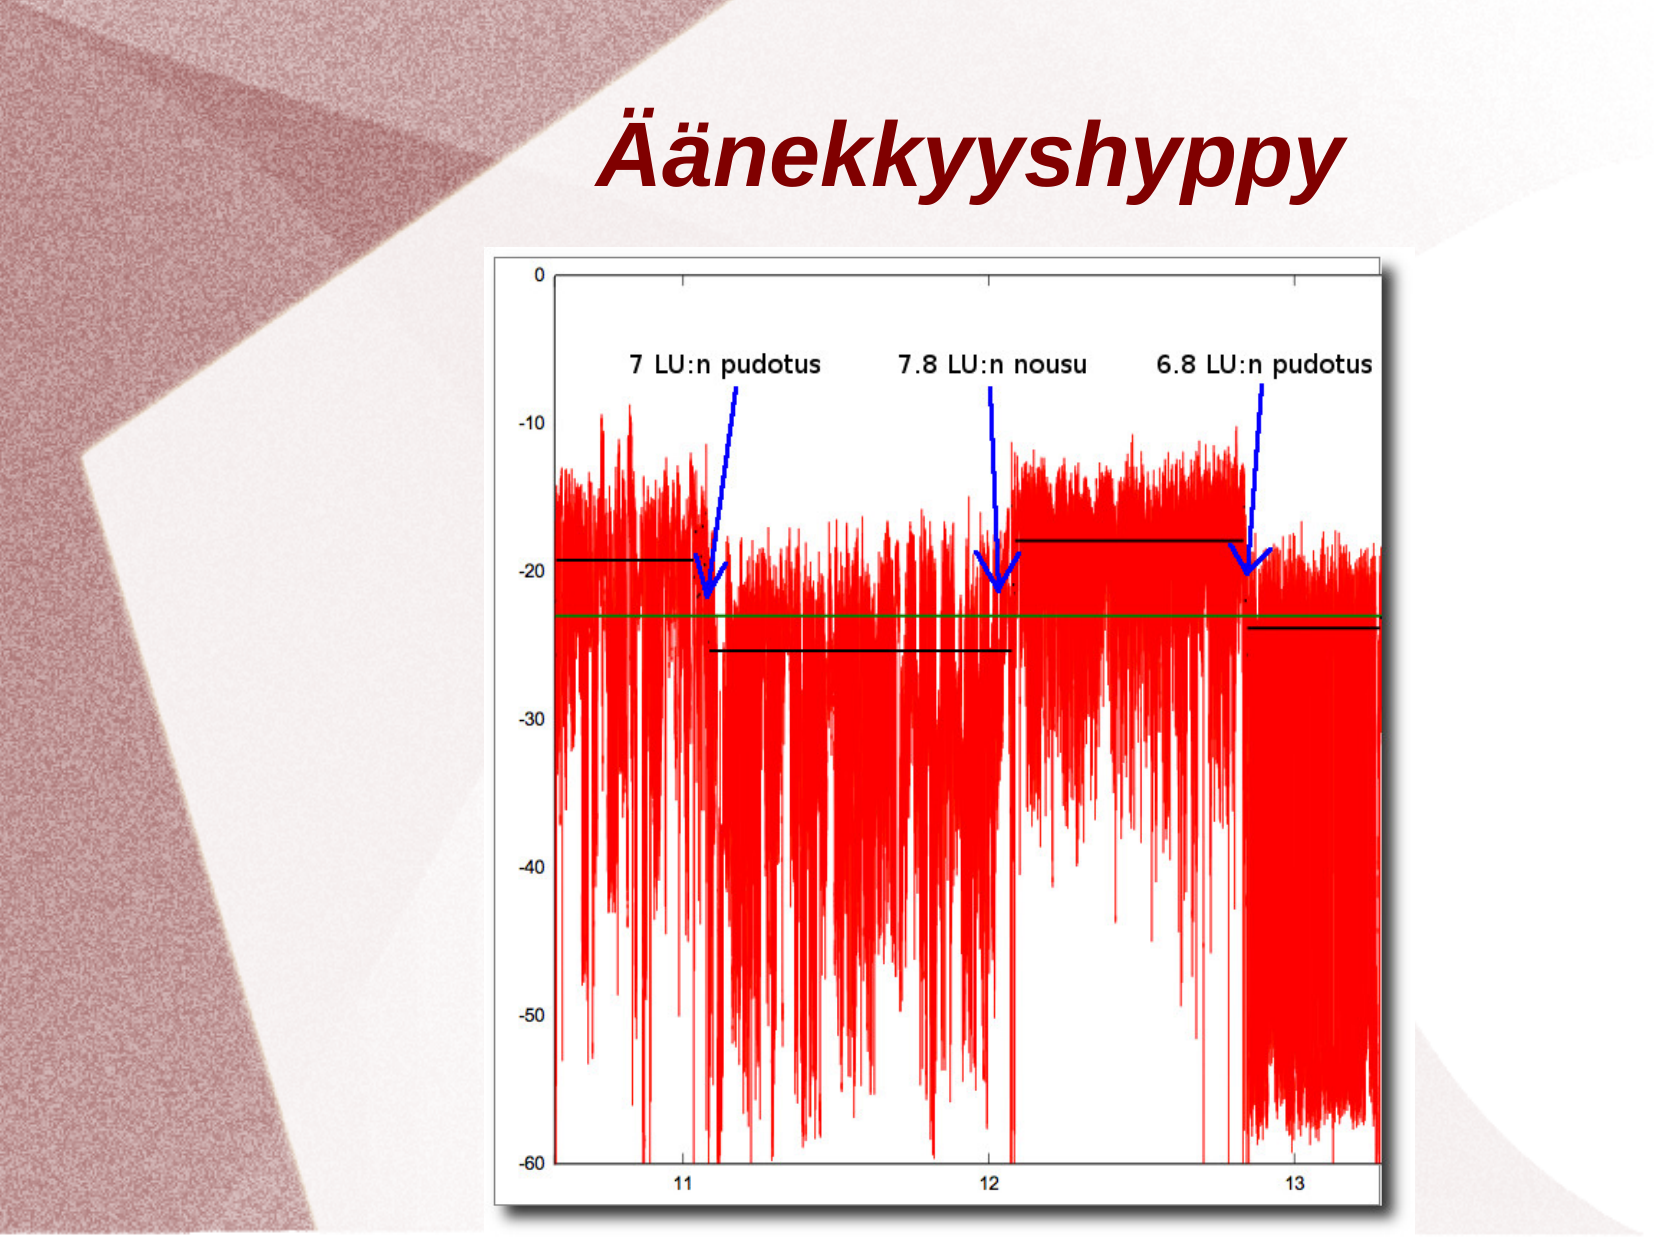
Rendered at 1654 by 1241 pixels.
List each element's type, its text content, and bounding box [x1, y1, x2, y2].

picture [0, 0, 1654, 1241]
title Äänekkyyshyppy [596, 49, 1607, 257]
